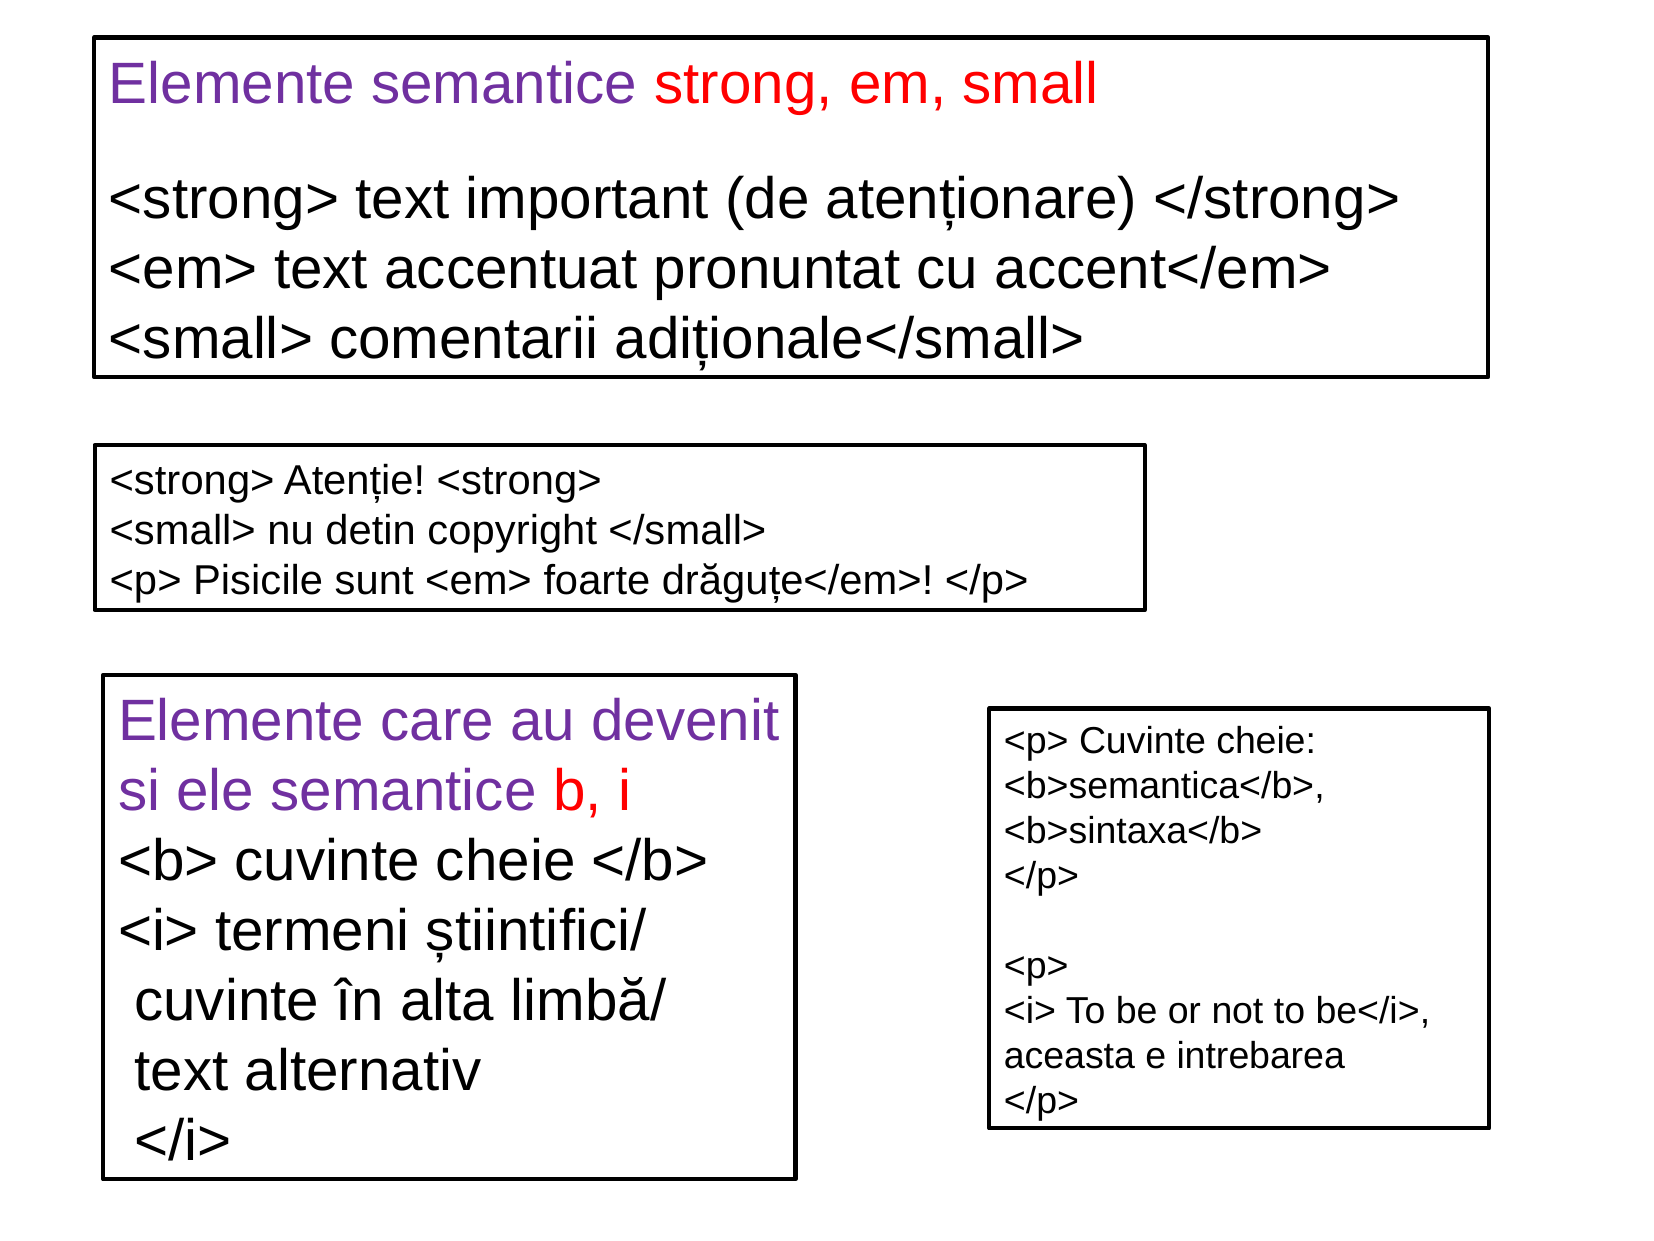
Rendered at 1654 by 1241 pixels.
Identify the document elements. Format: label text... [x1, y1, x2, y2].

text_box Elemente care au devenit si ele semantice b, i <b> cuvinte cheie </b> <i> termeni știintifici/ cuvinte în alta limbă/ text alternativ </i> [103, 674, 796, 1180]
text_box Elemente semantice strong, em, small <strong> text important (de atenționare) </strong> <em> text accentuat pronuntat cu accent</em> <small> comentarii adiționale</small> [94, 37, 1489, 378]
text_box <p> Cuvinte cheie: <b>semantica</b>, <b>sintaxa</b> </p> <p> <i> To be or not to be</i>, aceasta e intrebarea </p> [989, 708, 1490, 1129]
text_box <strong> Atenție! <strong> <small> nu detin copyright </small> <p> Pisicile sunt <em> foarte drăguțe</em>! </p> [94, 445, 1145, 610]
